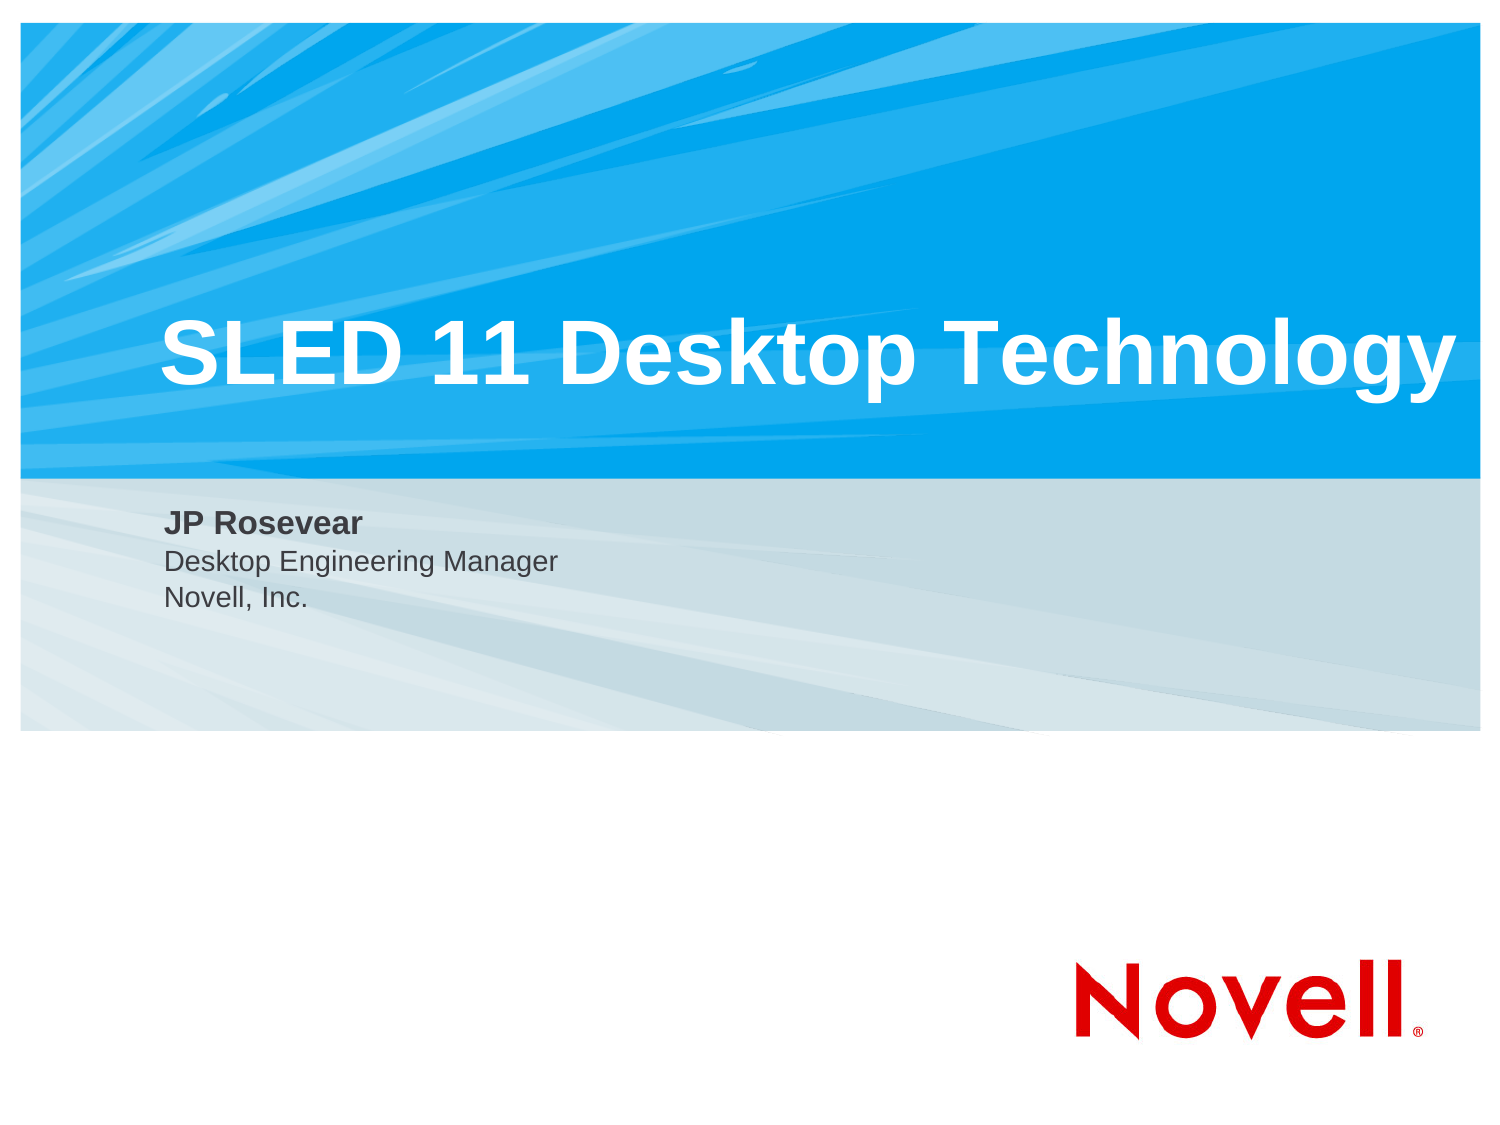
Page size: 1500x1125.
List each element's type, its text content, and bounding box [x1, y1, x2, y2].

picture [17, 20, 1483, 737]
title SLED 11 Desktop Technology [160, 153, 1473, 404]
picture [1066, 951, 1430, 1047]
subtitle JP Rosevear Desktop Engineering Manager Novell, Inc. [163, 501, 788, 729]
